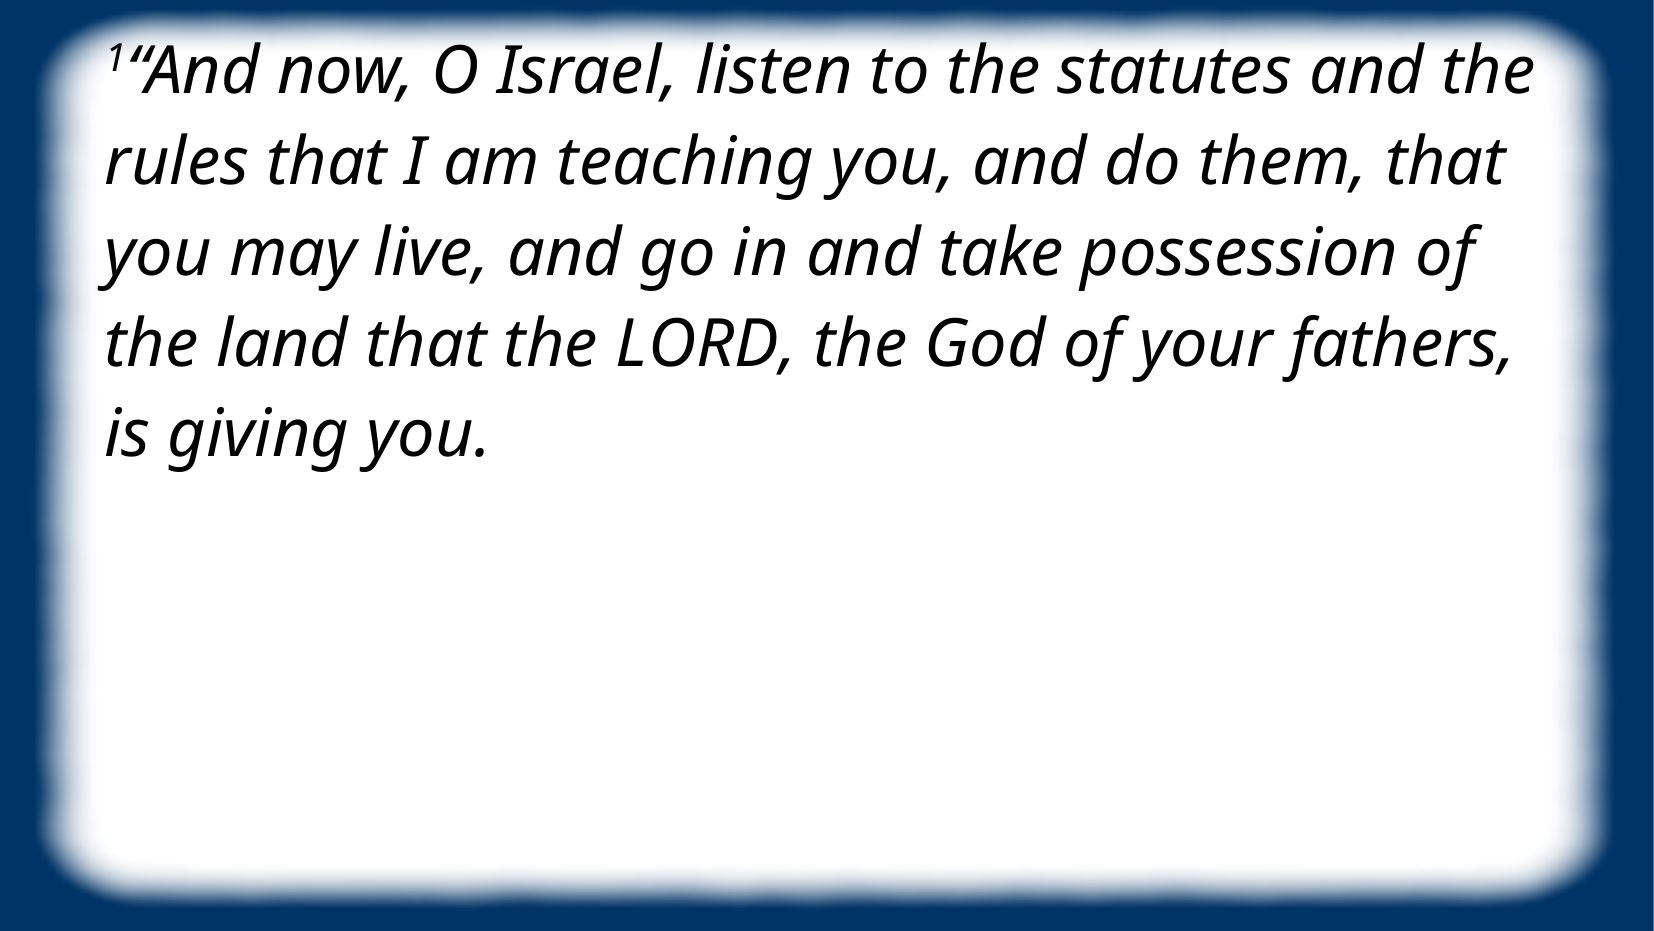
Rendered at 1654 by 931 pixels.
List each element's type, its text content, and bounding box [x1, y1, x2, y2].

picture [0, 0, 1654, 931]
text_box 1“And now, O Israel, listen to the statutes and the rules that I am teaching you, and do them, that you may live, and go in and take possession of the land that the LORD, the God of your fathers, is giving you. [90, 15, 1591, 474]
